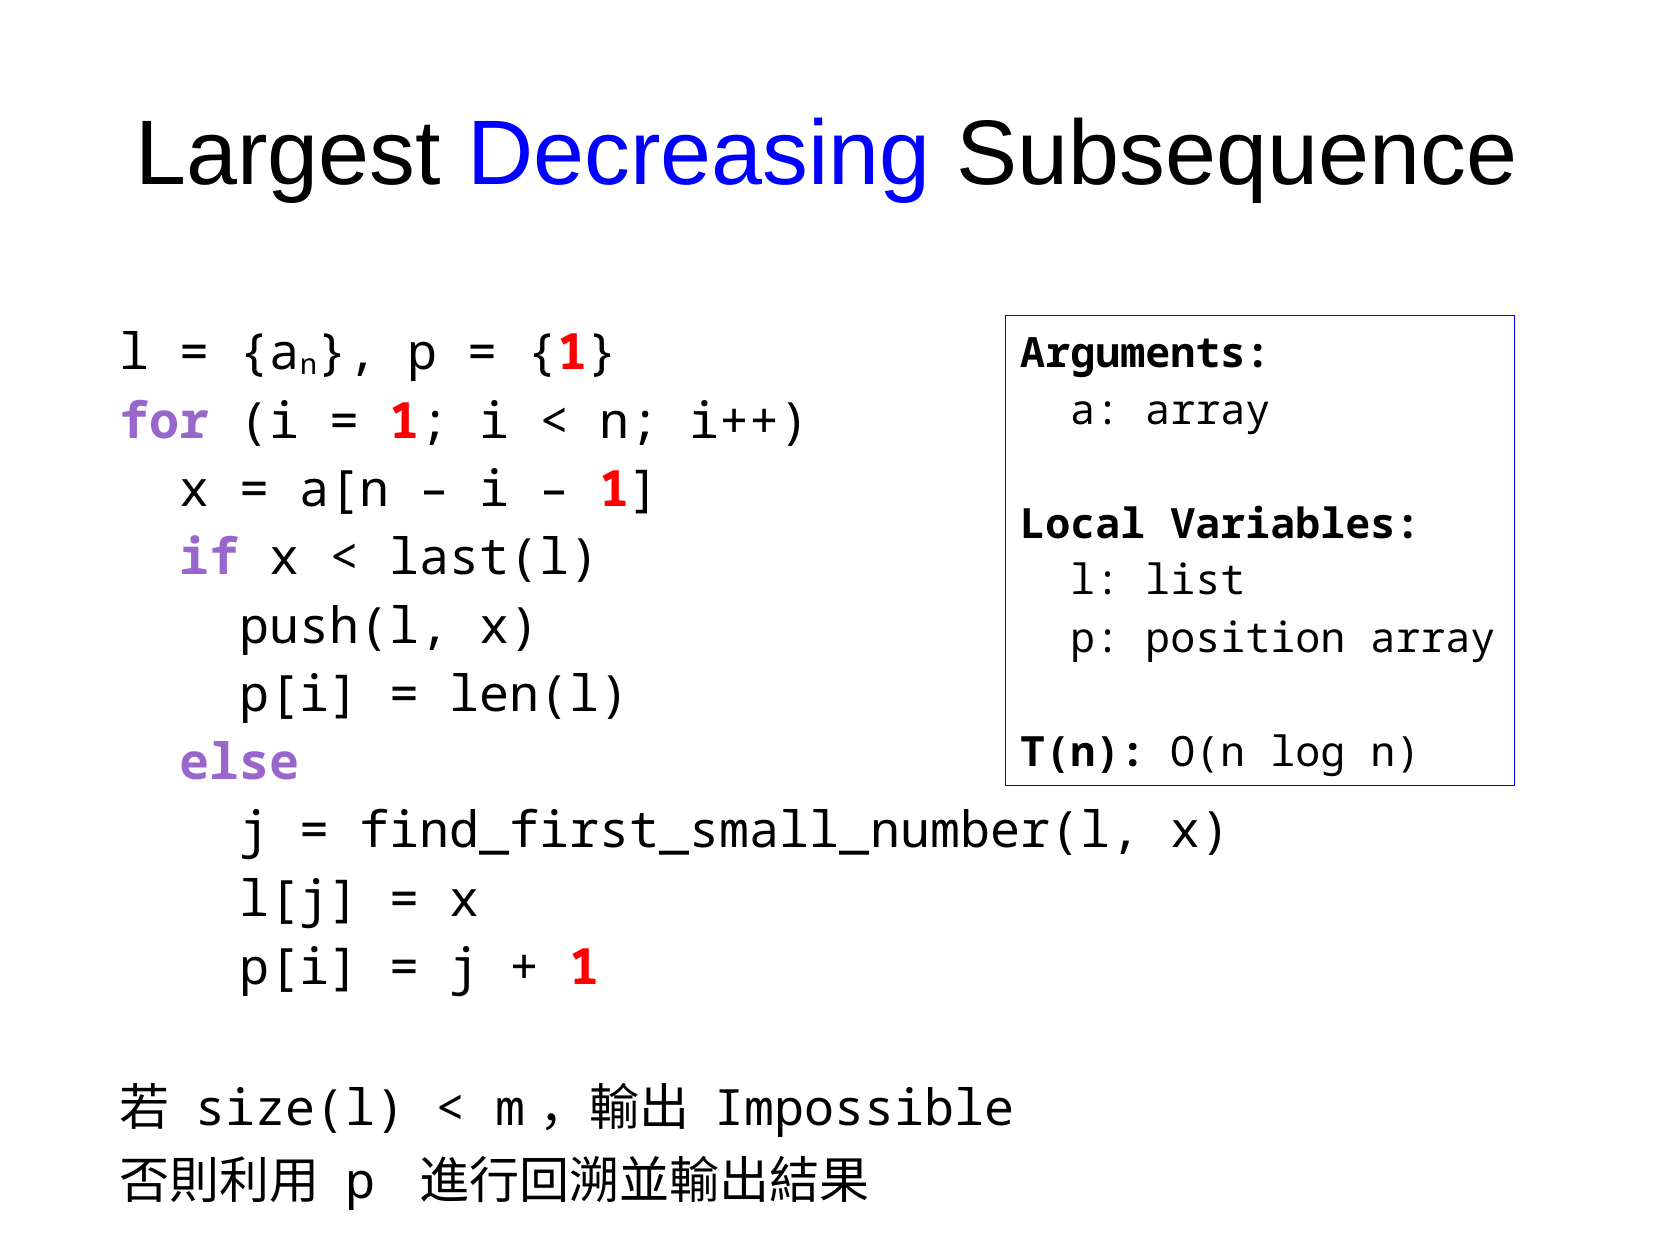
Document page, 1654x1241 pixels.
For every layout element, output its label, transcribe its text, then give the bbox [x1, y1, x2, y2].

title Largest Decreasing Subsequence [82, 49, 1571, 257]
text_box l = {an}, p = {1} for (i = 1; i < n; i++) x = a[n – i – 1] if x < last(l) push(l, x) p[i] = len(l) else j = find_first_small_number(l, x) l[j] = x p[i] = j + 1 若 size(l) < m，輸出 Impossible 否則利用 p 進行回溯並輸出結果 [105, 309, 1245, 1118]
text_box l = {an}, p = {1} for (i = 1; i < n; i++) x = a[n – i – 1] if x < last(l) push(l, x) p[i] = len(l) else j = find_first_small_number(l, x) l[j] = x p[i] = j + 1 若 size(l) < m，輸出 Impossible 否則利用 p 進行回溯並輸出結果 [1006, 722, 1245, 785]
text_box Arguments: a: array Local Variables: l: list p: position array T(n): O(n log n) [1005, 315, 1515, 722]
